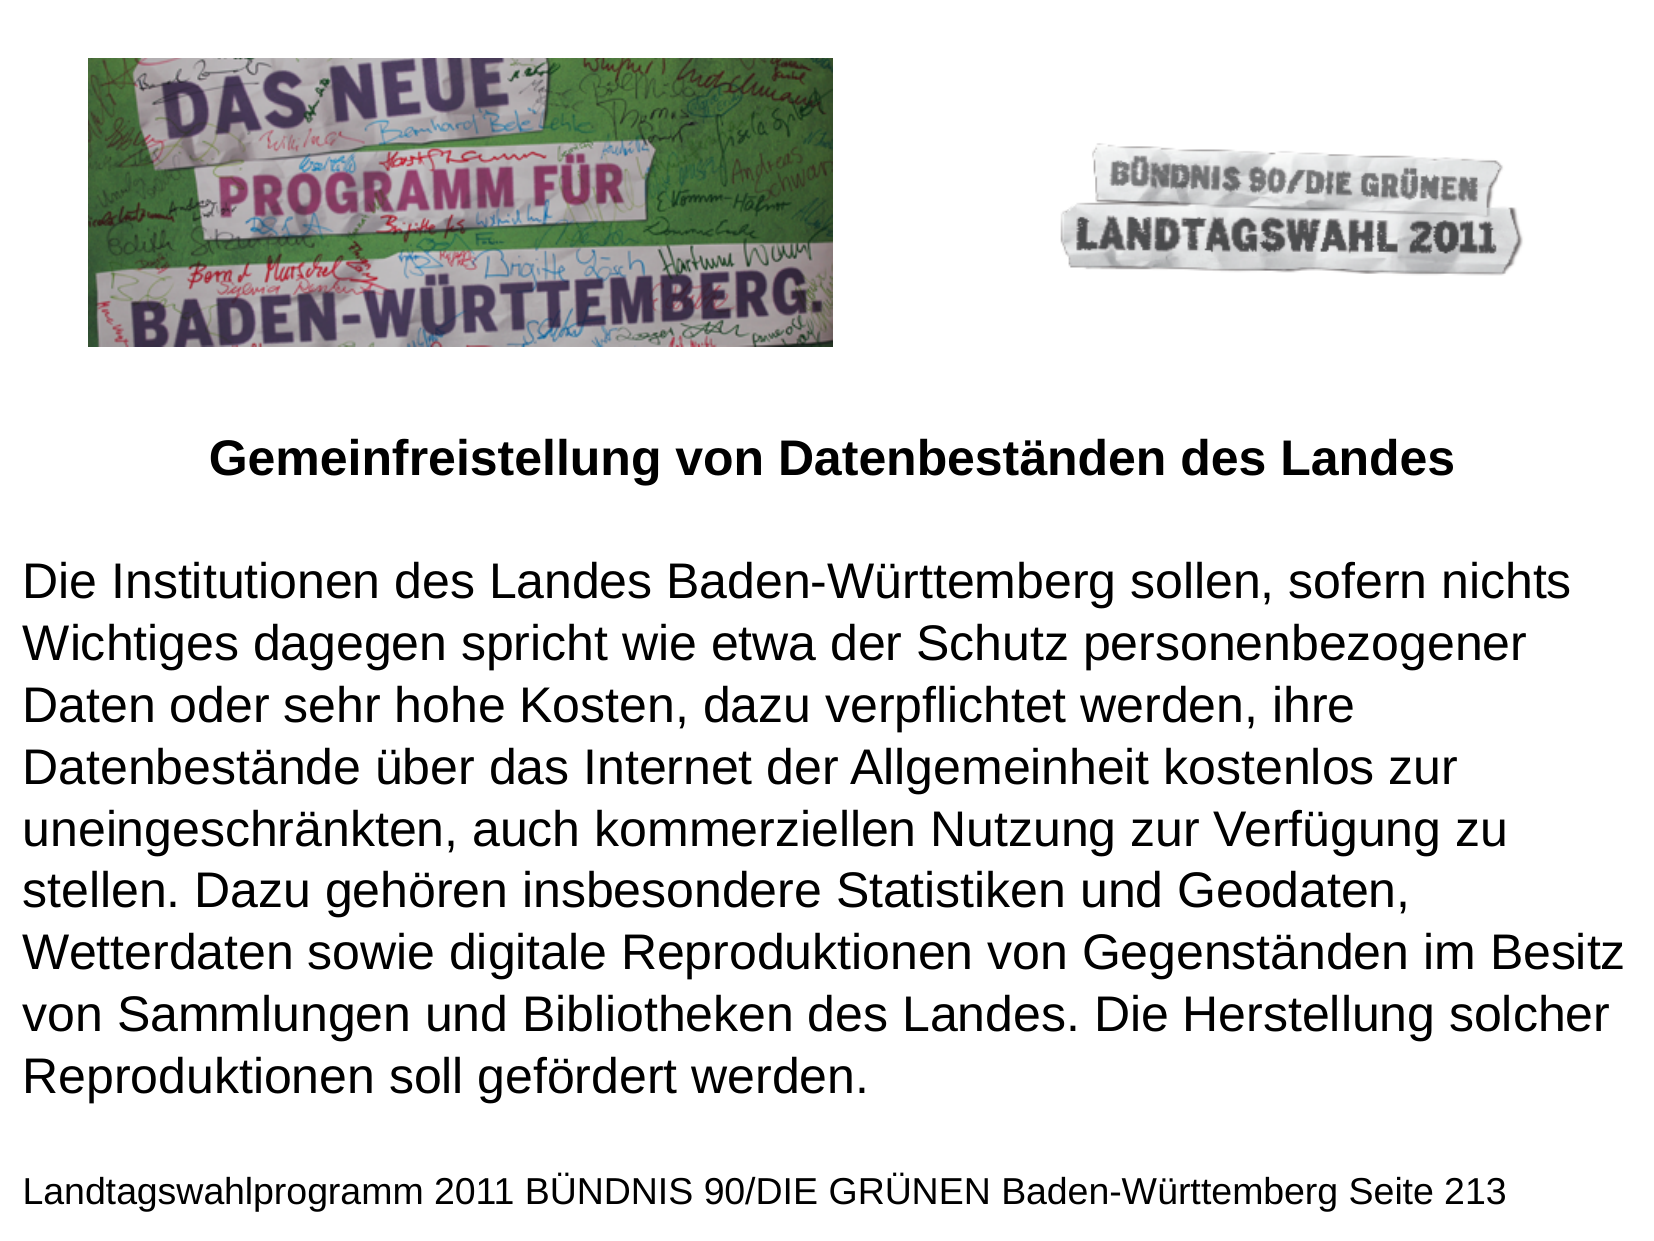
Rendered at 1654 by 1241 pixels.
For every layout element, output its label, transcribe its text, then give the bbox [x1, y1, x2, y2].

picture [1033, 131, 1534, 296]
picture [88, 58, 833, 347]
text_box Gemeinfreistellung von Datenbeständen des Landes Die Institutionen des Landes Baden-Württemberg sollen, sofern nichts Wichtiges dagegen spricht wie etwa der Schutz personenbezogener Daten oder sehr hohe Kosten, dazu verpflichtet werden, ihre Datenbestände über das Internet der Allgemeinheit kostenlos zur uneingeschränkten, auch kommerziellen Nutzung zur Verfügung zu stellen. Dazu gehören insbesondere Statistiken und Geodaten, Wetterdaten sowie digitale Reproduktionen von Gegenständen im Besitz von Sammlungen und Bibliotheken des Landes. Die Herstellung solcher Reproduktionen soll gefördert werden. Landtagswahlprogramm 2011 BÜNDNIS 90/DIE GRÜNEN Baden-Württemberg Seite 213 [7, 416, 1654, 1216]
